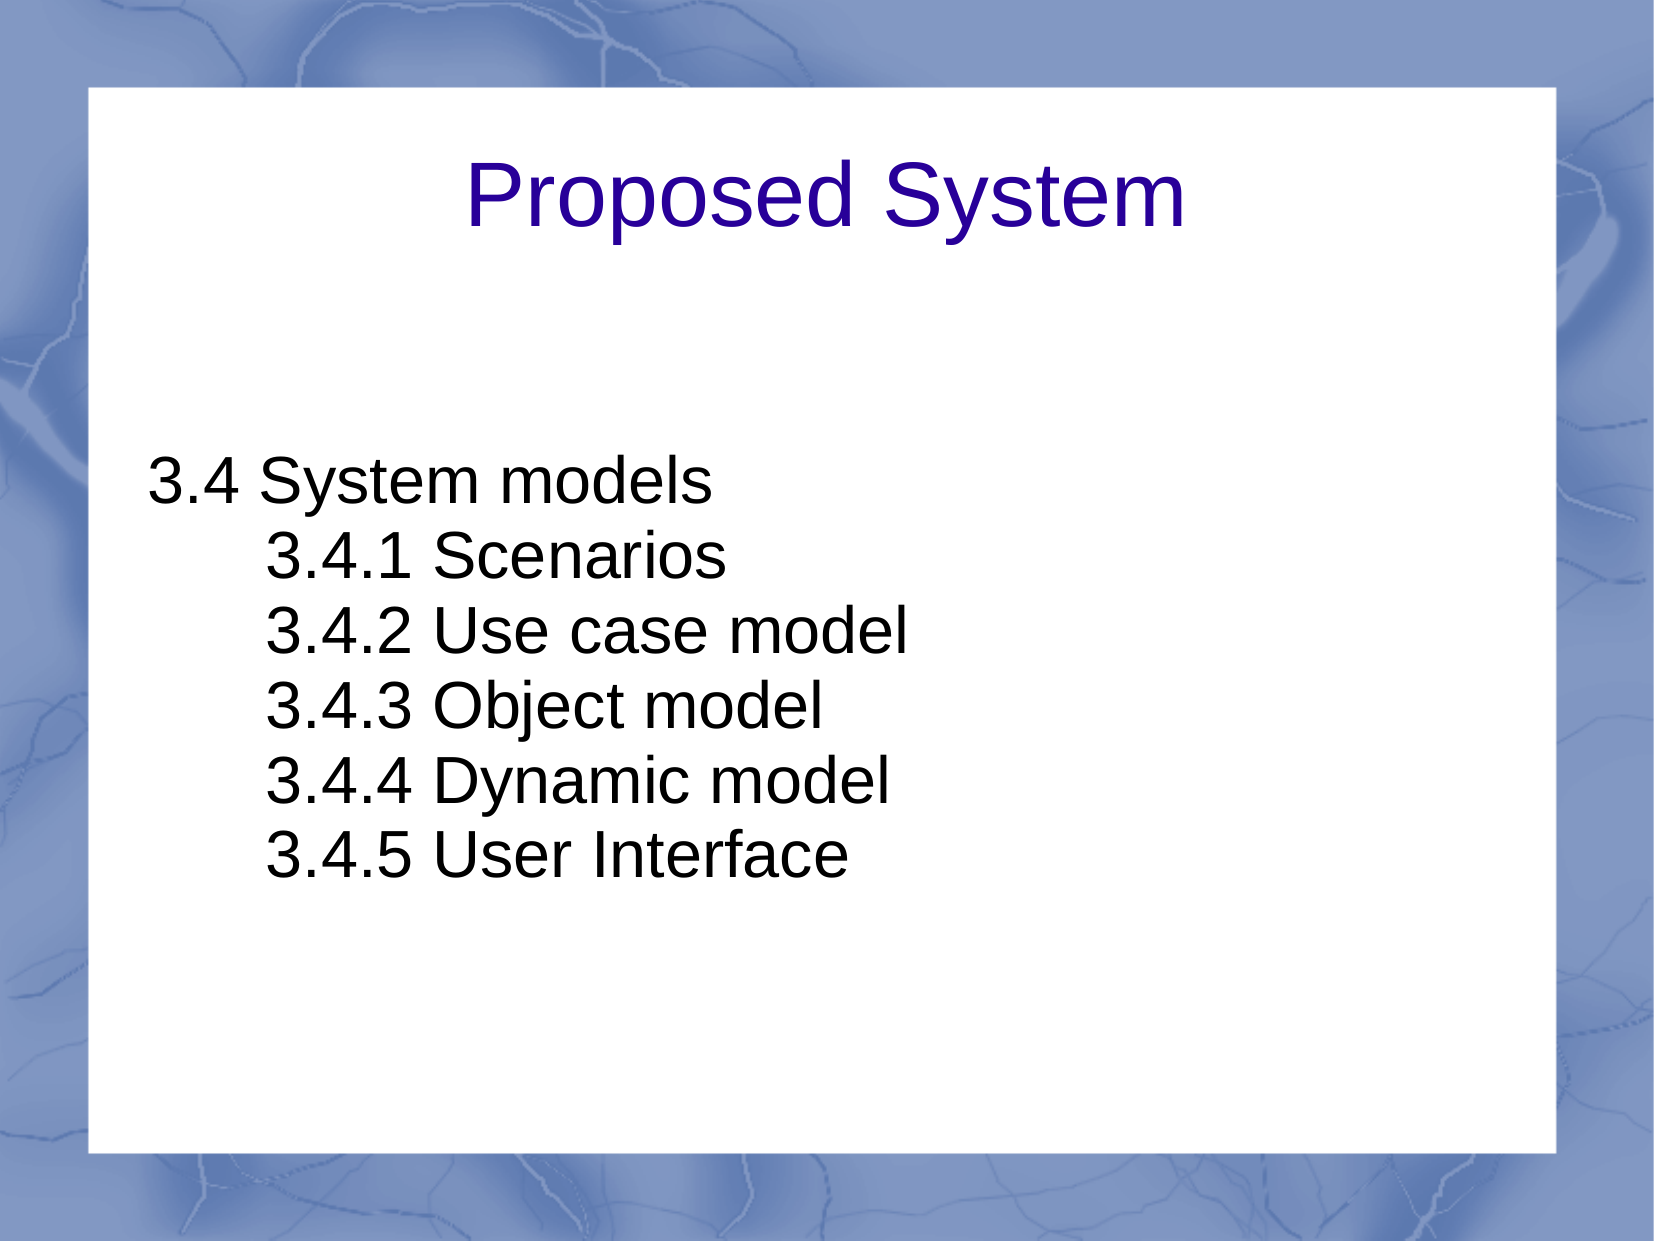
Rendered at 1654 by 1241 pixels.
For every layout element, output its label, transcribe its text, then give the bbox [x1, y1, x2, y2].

picture [0, 0, 1654, 1241]
title Proposed System [118, 90, 1536, 298]
subtitle 3.4 System models 3.4.1 Scenarios 3.4.2 Use case model 3.4.3 Object model 3.4.4 Dynamic model 3.4.5 User Interface [147, 325, 1506, 1010]
